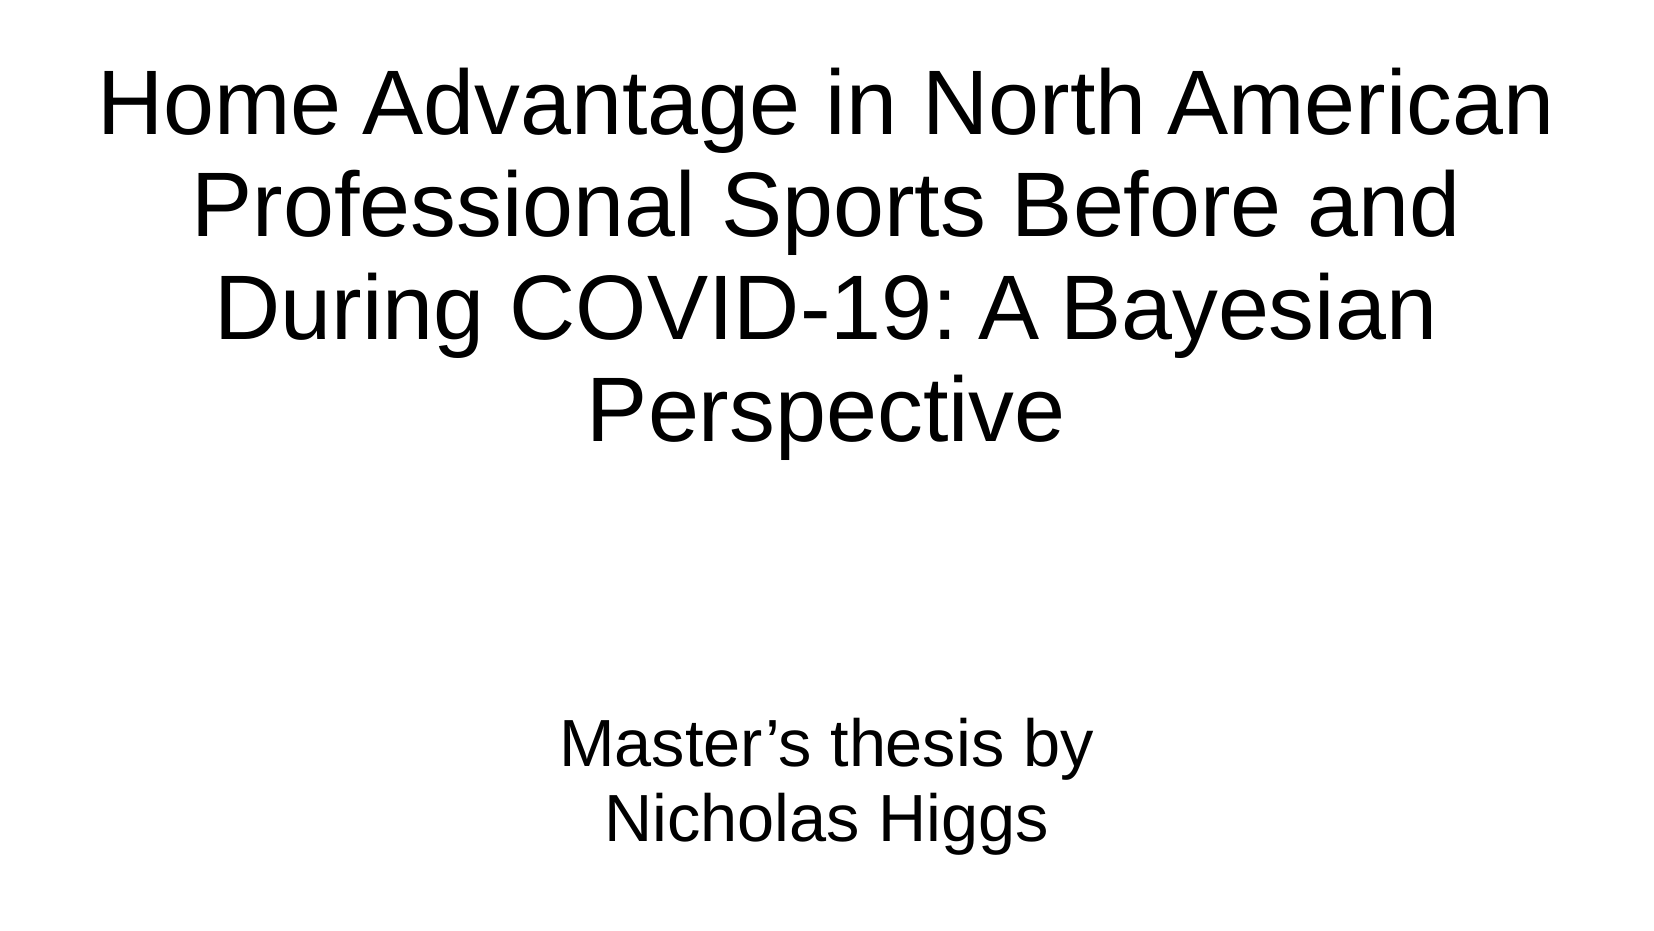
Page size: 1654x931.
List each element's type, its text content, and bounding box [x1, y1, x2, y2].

subtitle Master’s thesis by Nicholas Higgs [82, 548, 1571, 931]
title Home Advantage in North American Professional Sports Before and During COVID-19: A Bayesian Perspective [82, 51, 1571, 462]
